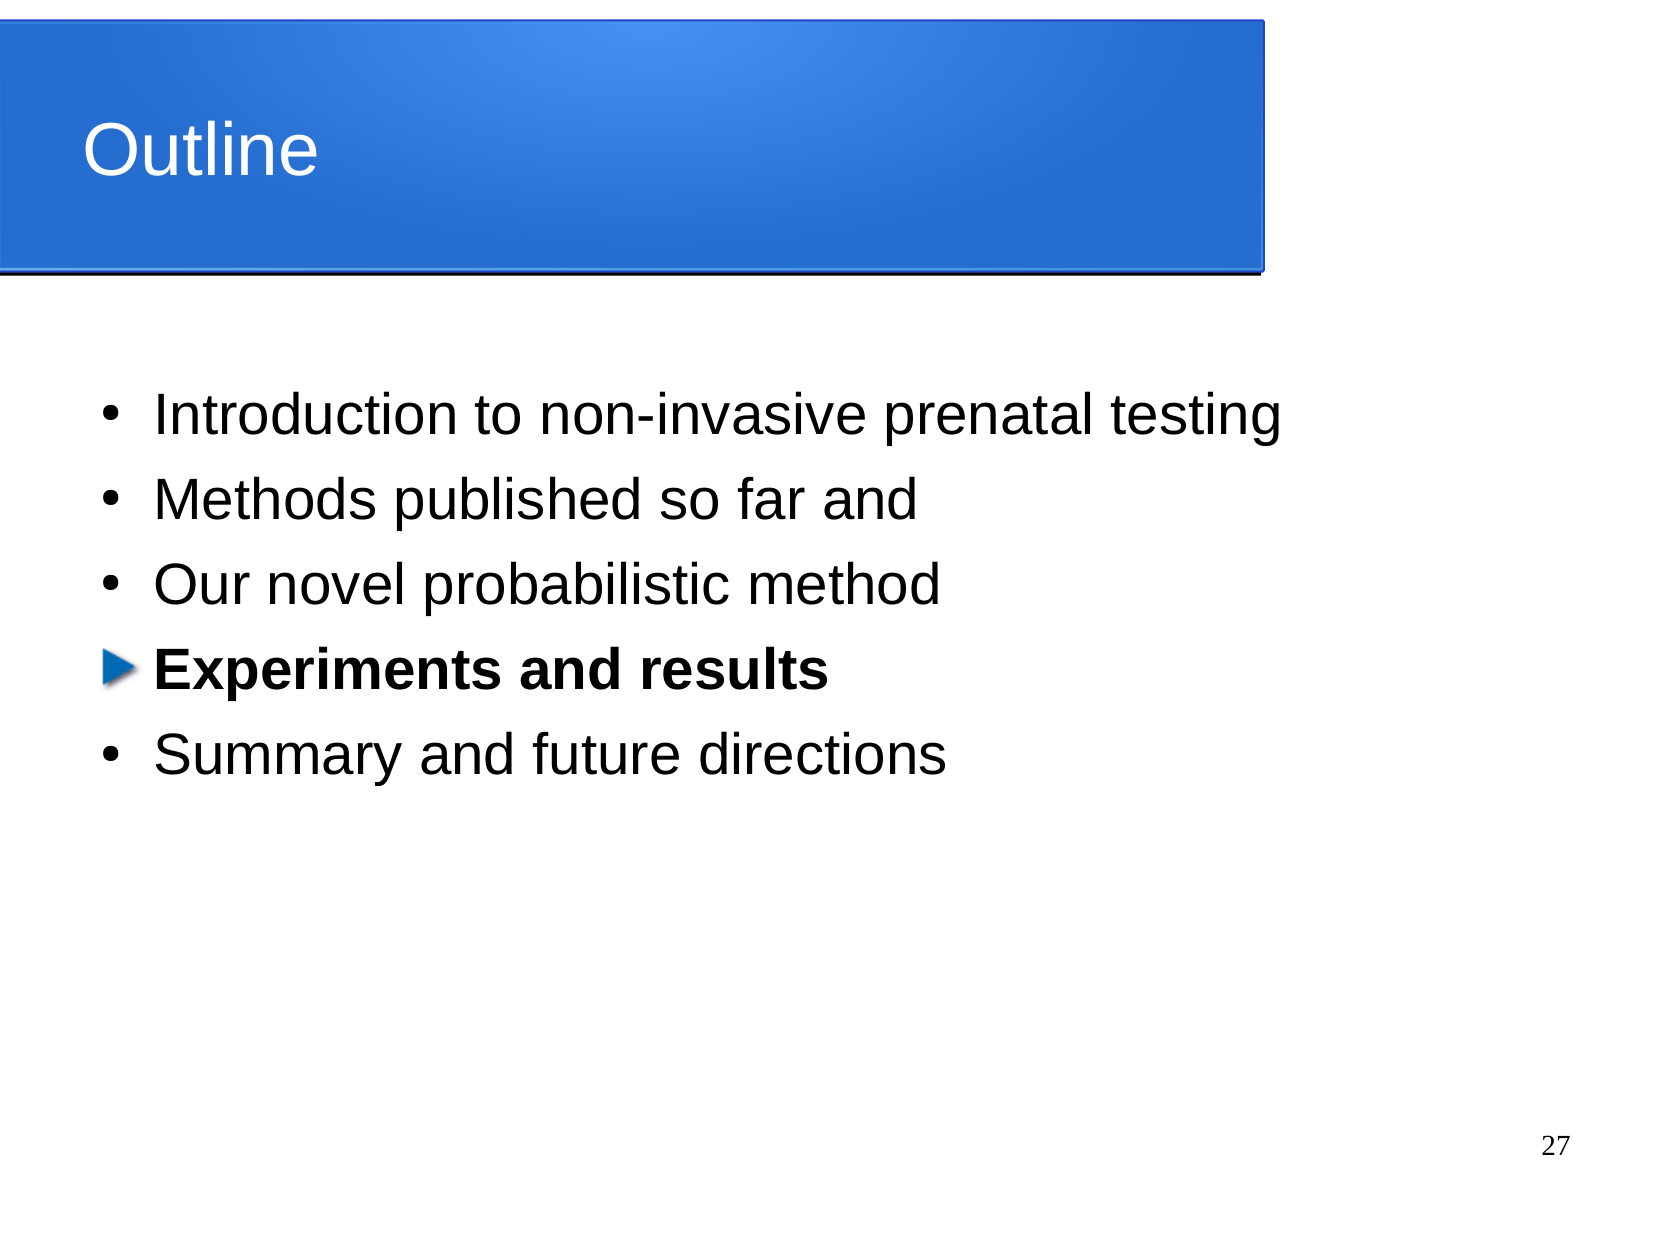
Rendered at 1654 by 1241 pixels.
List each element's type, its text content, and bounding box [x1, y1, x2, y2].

title Outline [82, 47, 1235, 252]
list Introduction to non-invasive prenatal testing Methods published so far and Our novel probabilistic method Experiments and results Summary and future directions [82, 381, 1571, 1102]
